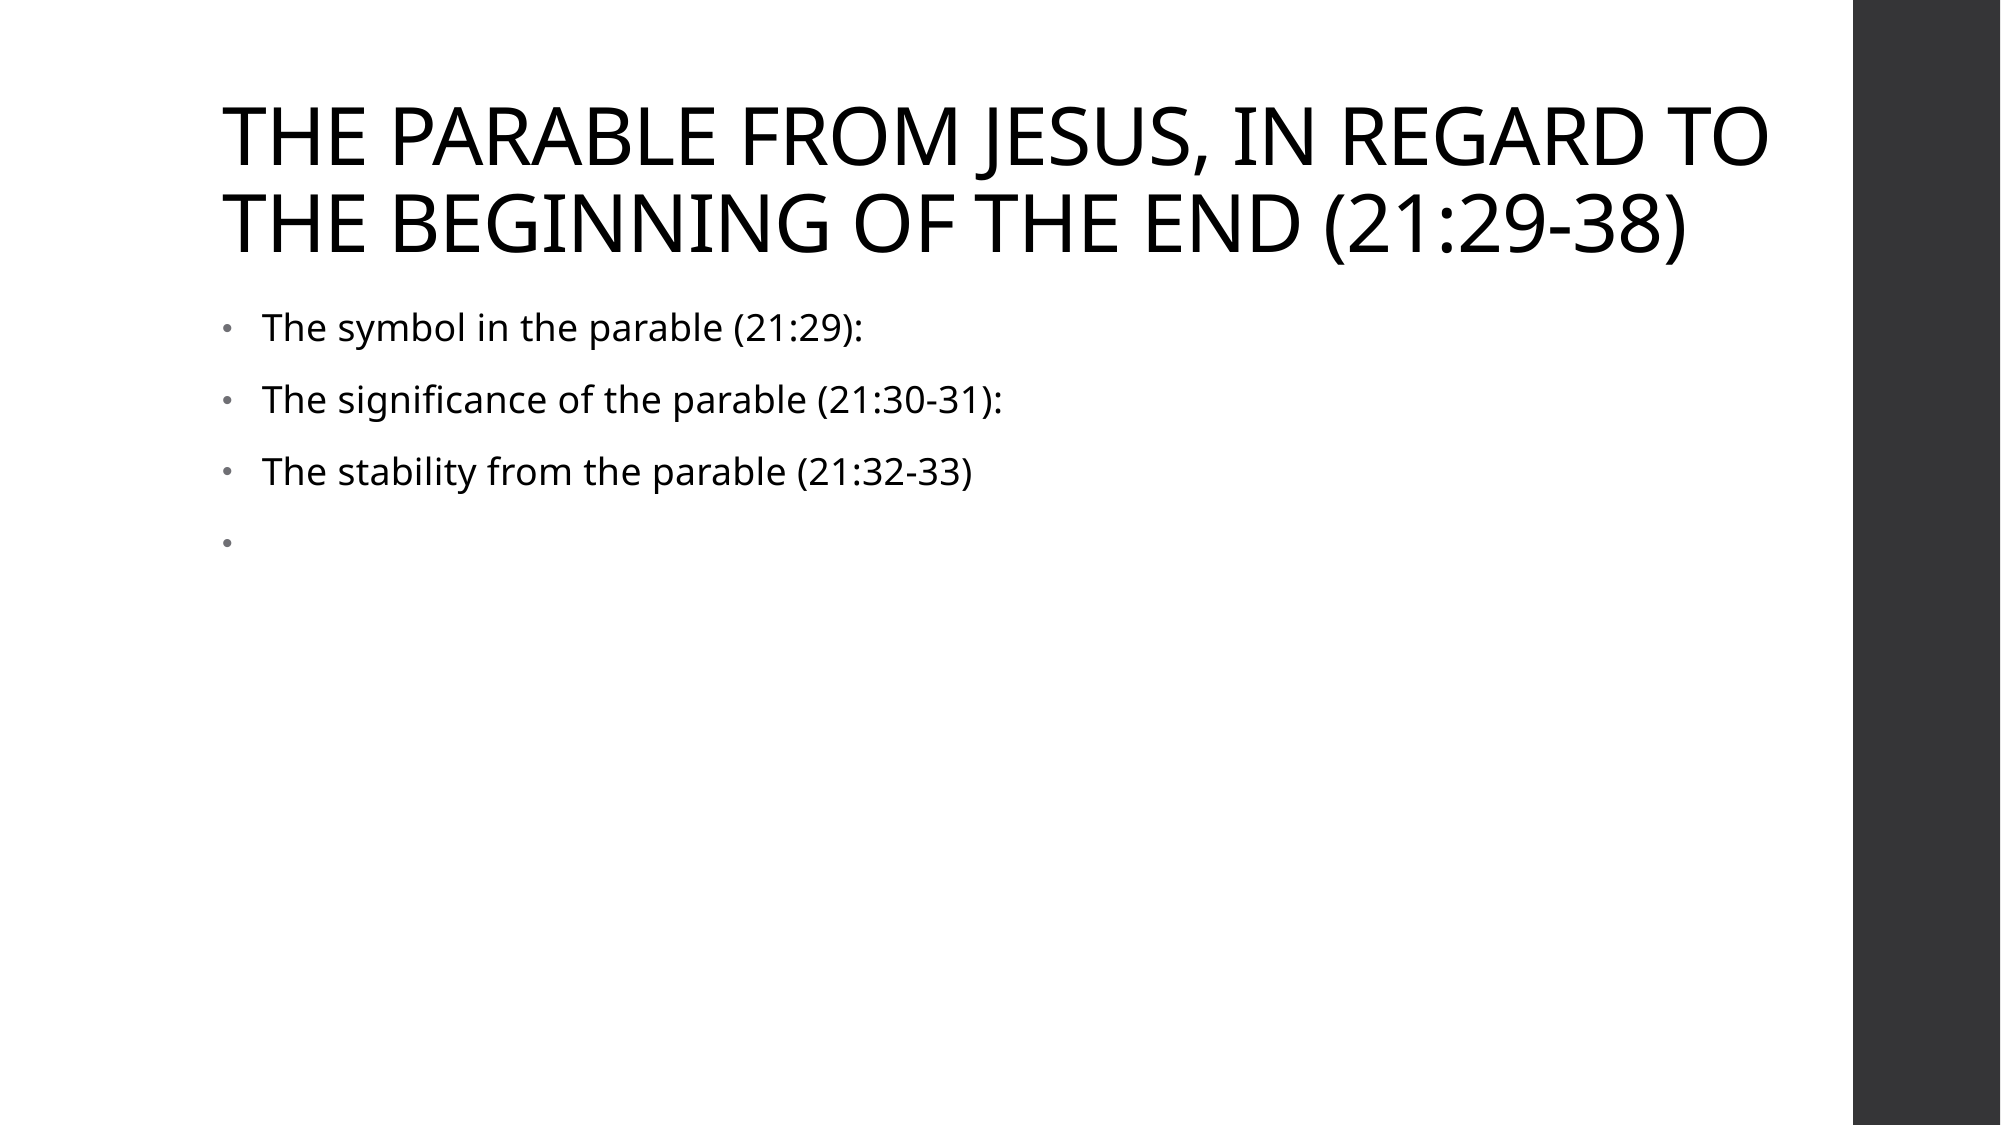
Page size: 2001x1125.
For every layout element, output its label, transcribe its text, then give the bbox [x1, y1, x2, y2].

list The symbol in the parable (21:29): The significance of the parable (21:30-31): The stability from the parable (21:32-33) [206, 299, 1617, 1014]
title THE PARABLE FROM JESUS, IN REGARD TO THE BEGINNING OF THE END (21:29-38) [206, 60, 1797, 278]
